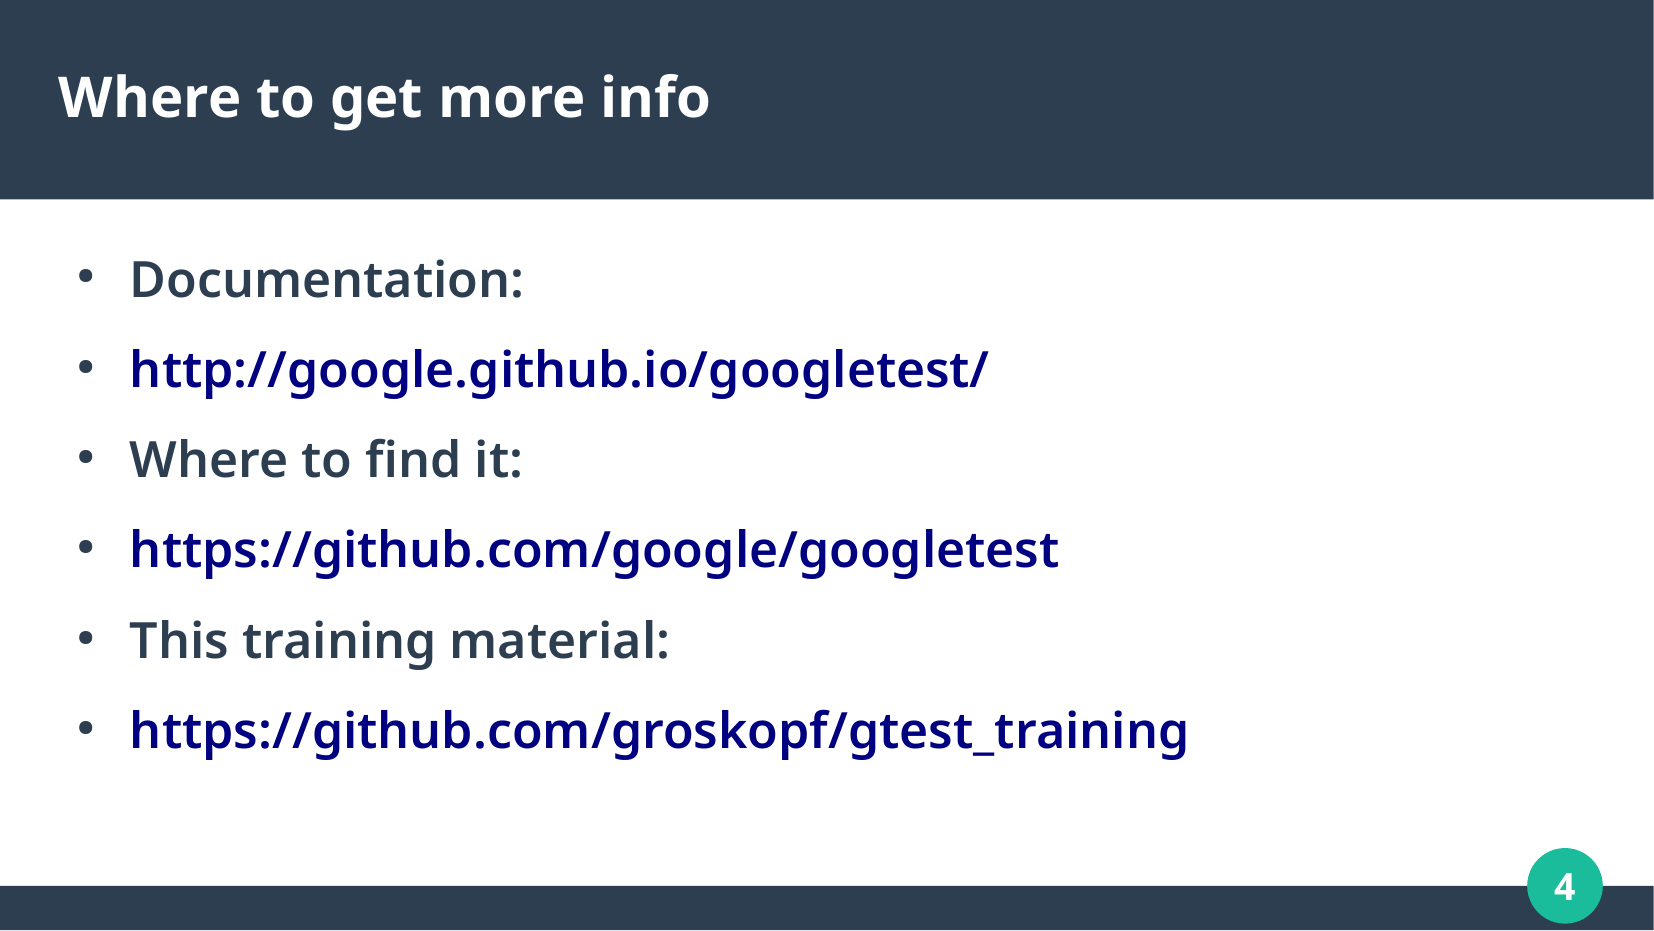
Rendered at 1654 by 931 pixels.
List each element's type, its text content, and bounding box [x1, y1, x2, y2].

title Where to get more info [59, 37, 1595, 155]
list Documentation: http://google.github.io/googletest/ Where to find it: https://github.com/google/googletest This training material: https://github.com/groskopf/gtest_training [59, 243, 1595, 864]
